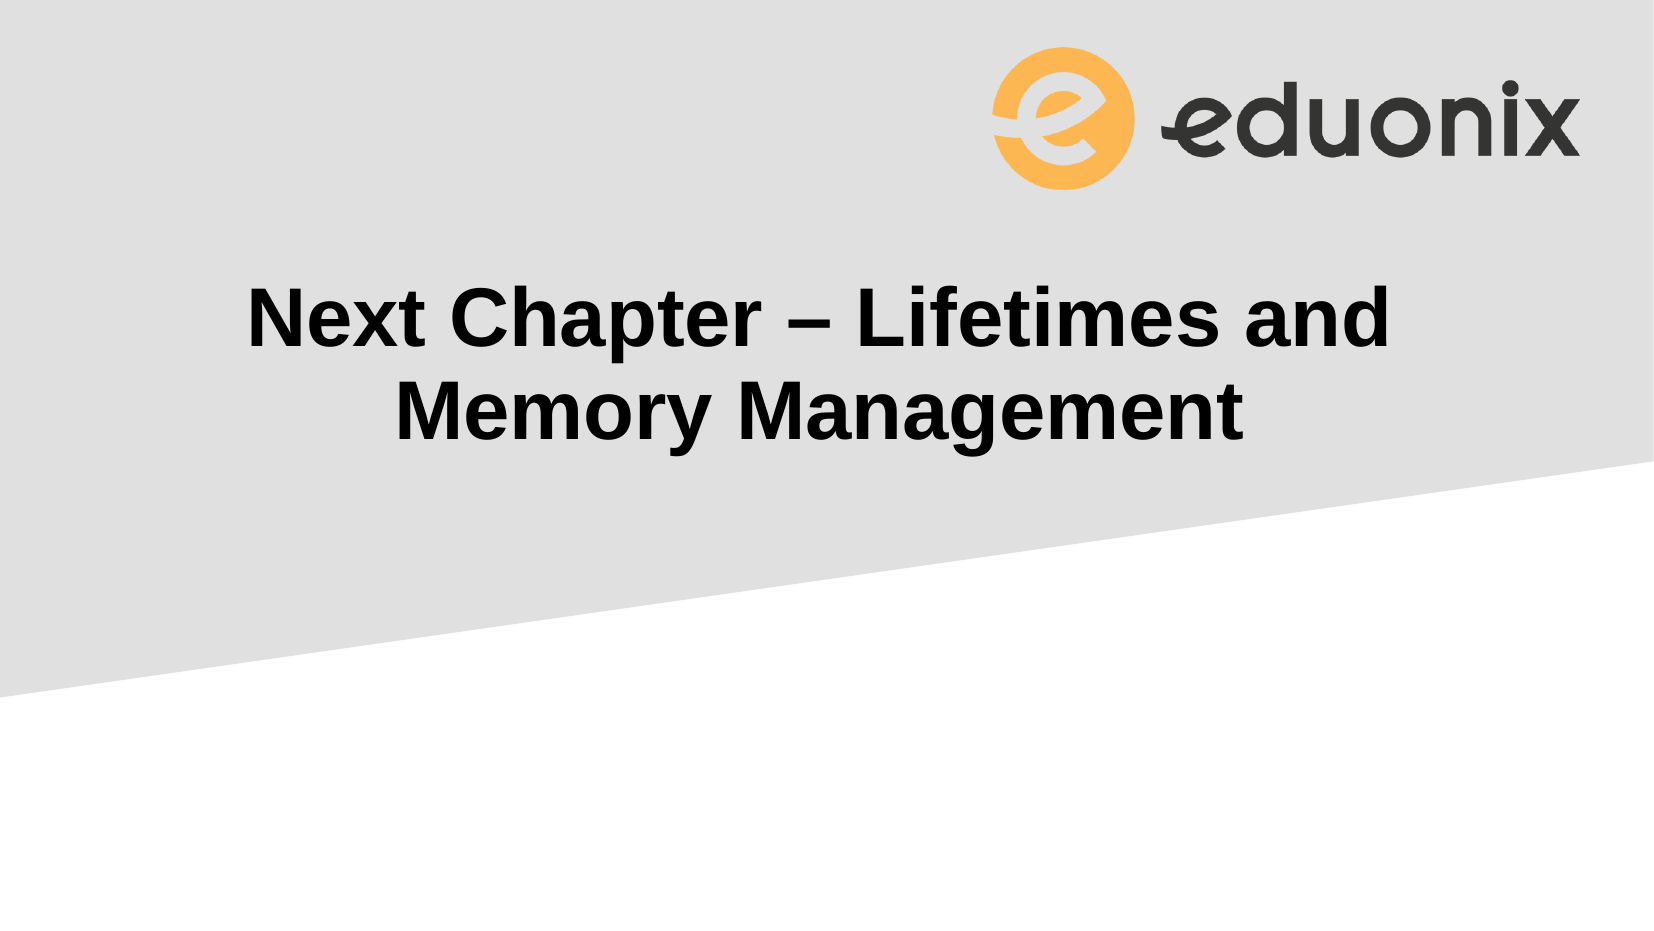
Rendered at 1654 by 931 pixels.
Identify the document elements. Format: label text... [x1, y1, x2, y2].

picture [992, 47, 1580, 190]
title Next Chapter – Lifetimes and Memory Management [75, 90, 1564, 639]
